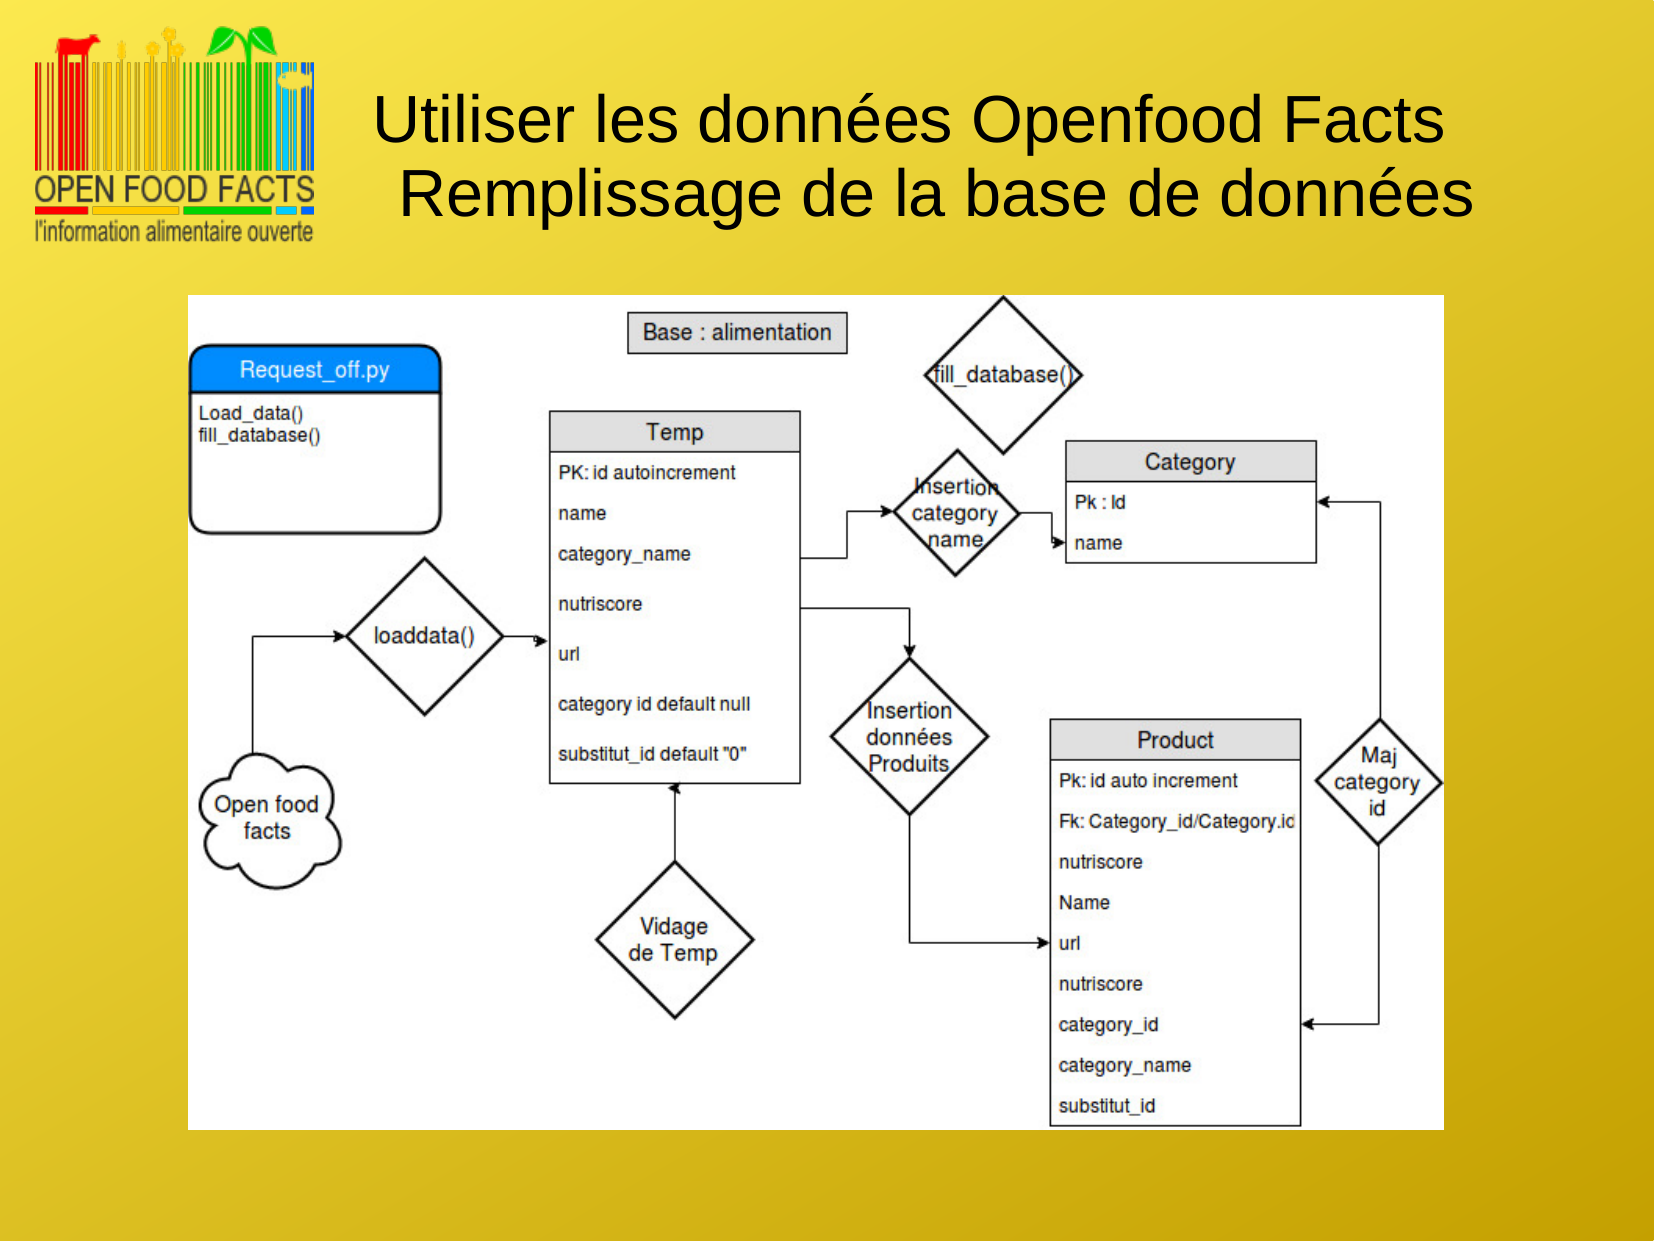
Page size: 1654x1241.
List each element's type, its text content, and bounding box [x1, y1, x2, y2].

title Utiliser les données Openfood Facts Remplissage de la base de données [165, 52, 1654, 260]
picture [188, 295, 1444, 1130]
picture [35, 22, 314, 257]
